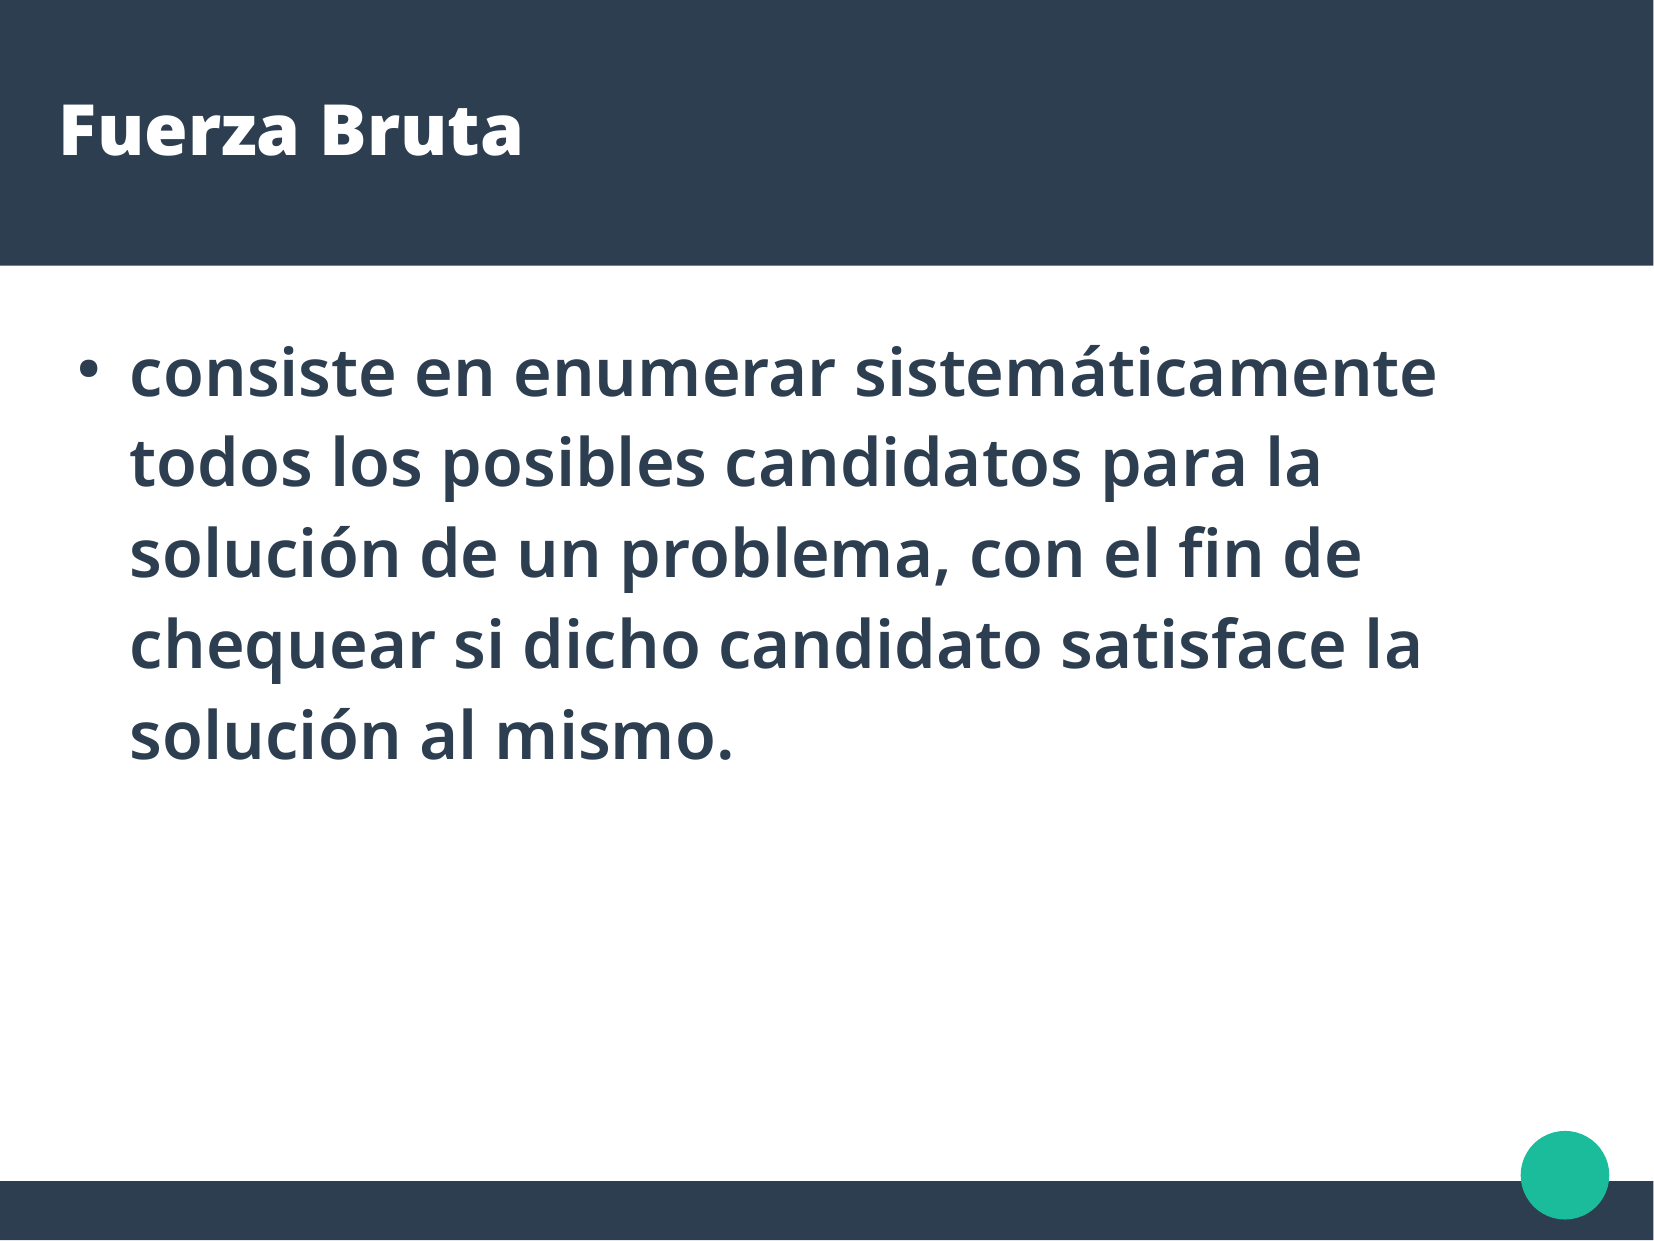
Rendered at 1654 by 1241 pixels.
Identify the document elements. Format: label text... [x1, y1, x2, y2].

list consiste en enumerar sistemáticamente todos los posibles candidatos para la solución de un problema, con el fin de chequear si dicho candidato satisface la solución al mismo. [59, 324, 1595, 1152]
title Fuerza Bruta [59, 56, 1595, 200]
